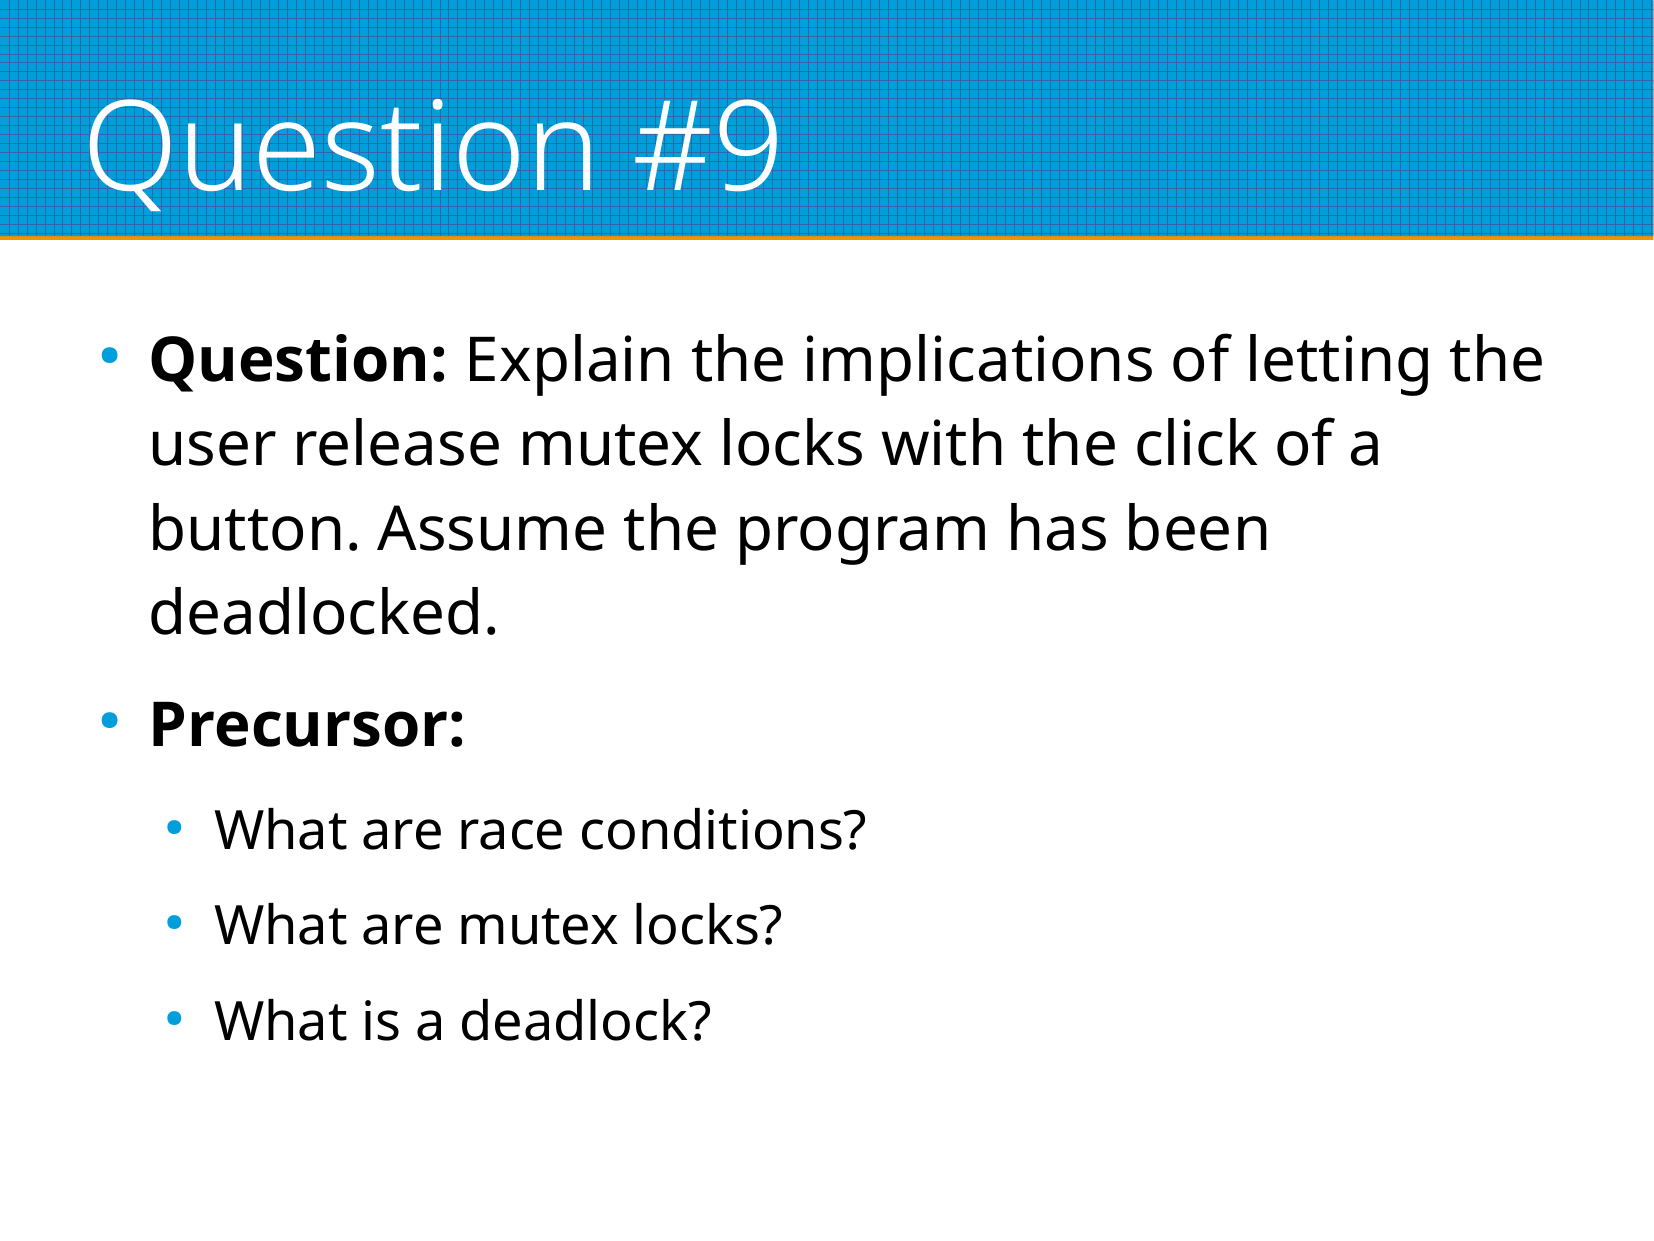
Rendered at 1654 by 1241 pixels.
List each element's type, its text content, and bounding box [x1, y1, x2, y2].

title Question #9 [82, 19, 1571, 227]
list Question: Explain the implications of letting the user release mutex locks with the click of a button. Assume the program has been deadlocked. Precursor: What are race conditions? What are mutex locks? What is a deadlock? [82, 314, 1563, 1063]
